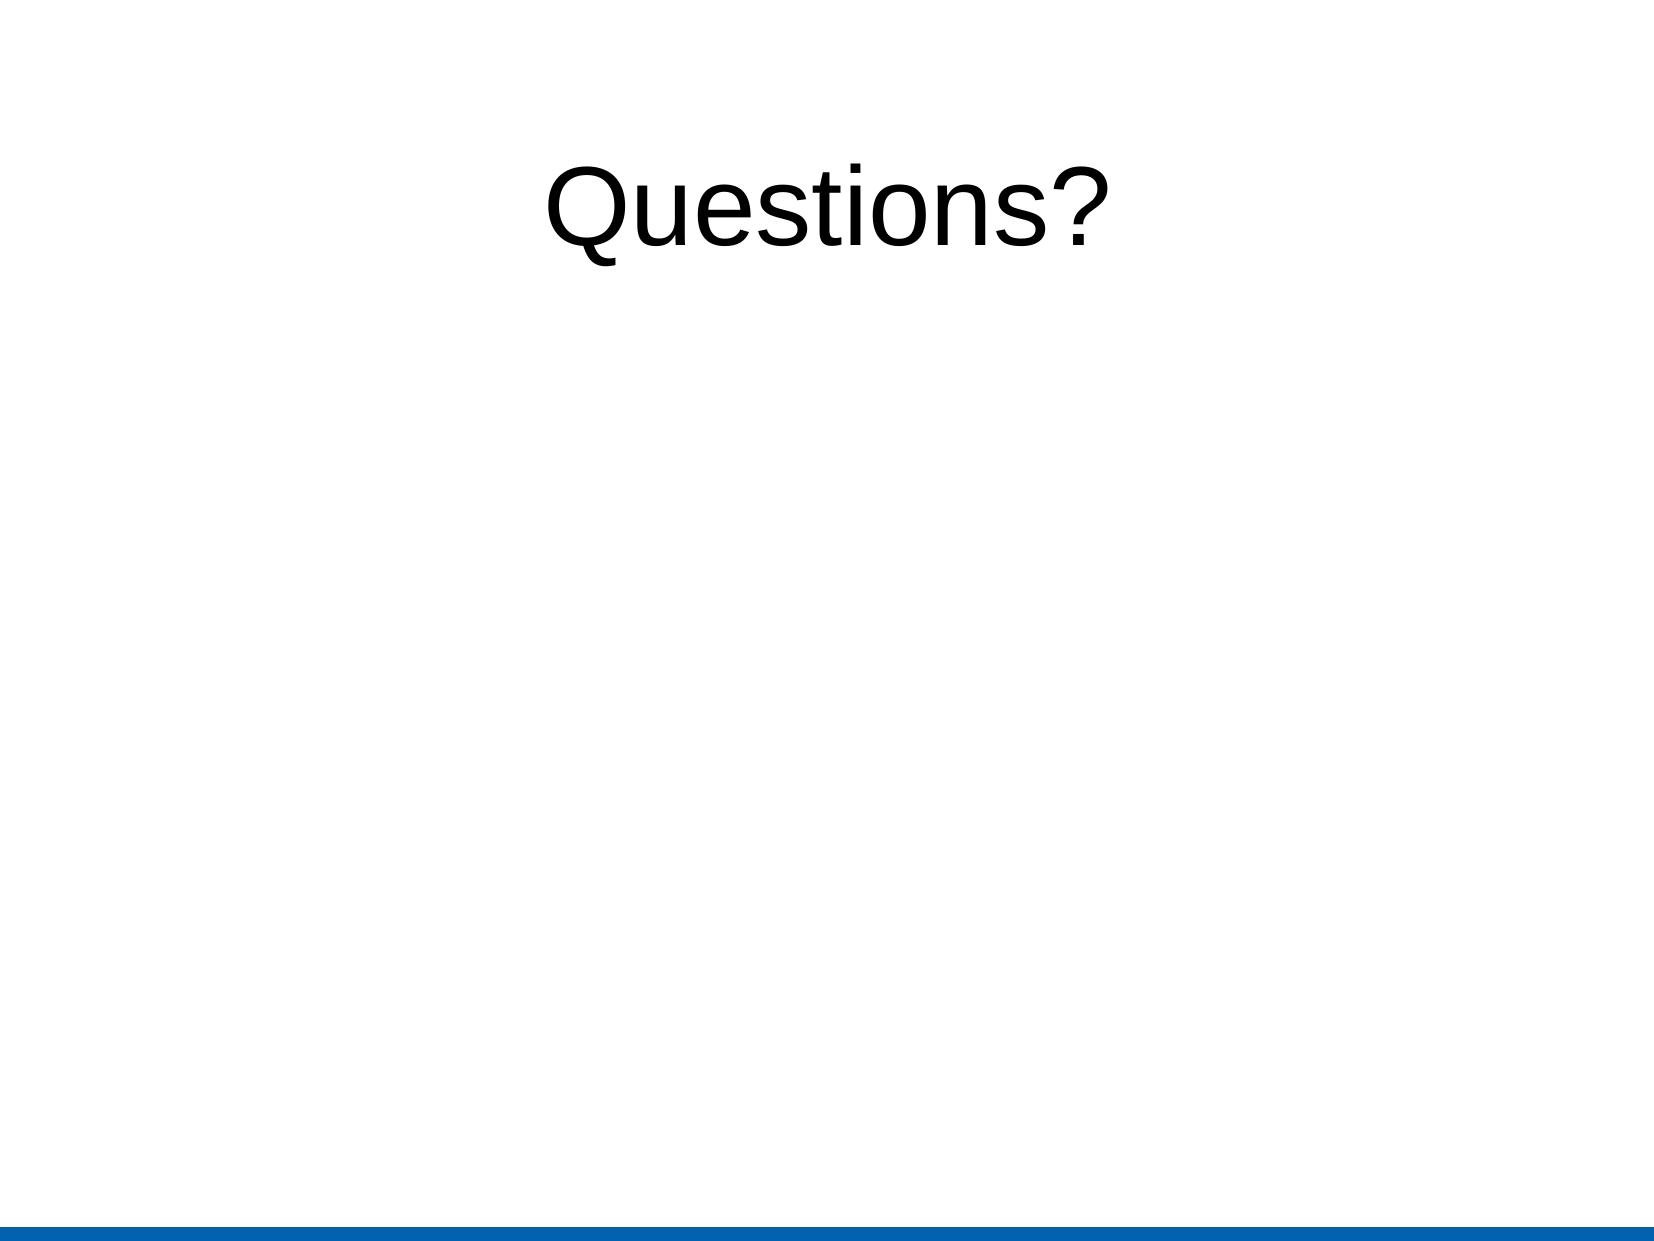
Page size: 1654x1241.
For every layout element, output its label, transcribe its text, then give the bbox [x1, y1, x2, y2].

title Questions? [121, 110, 1534, 303]
